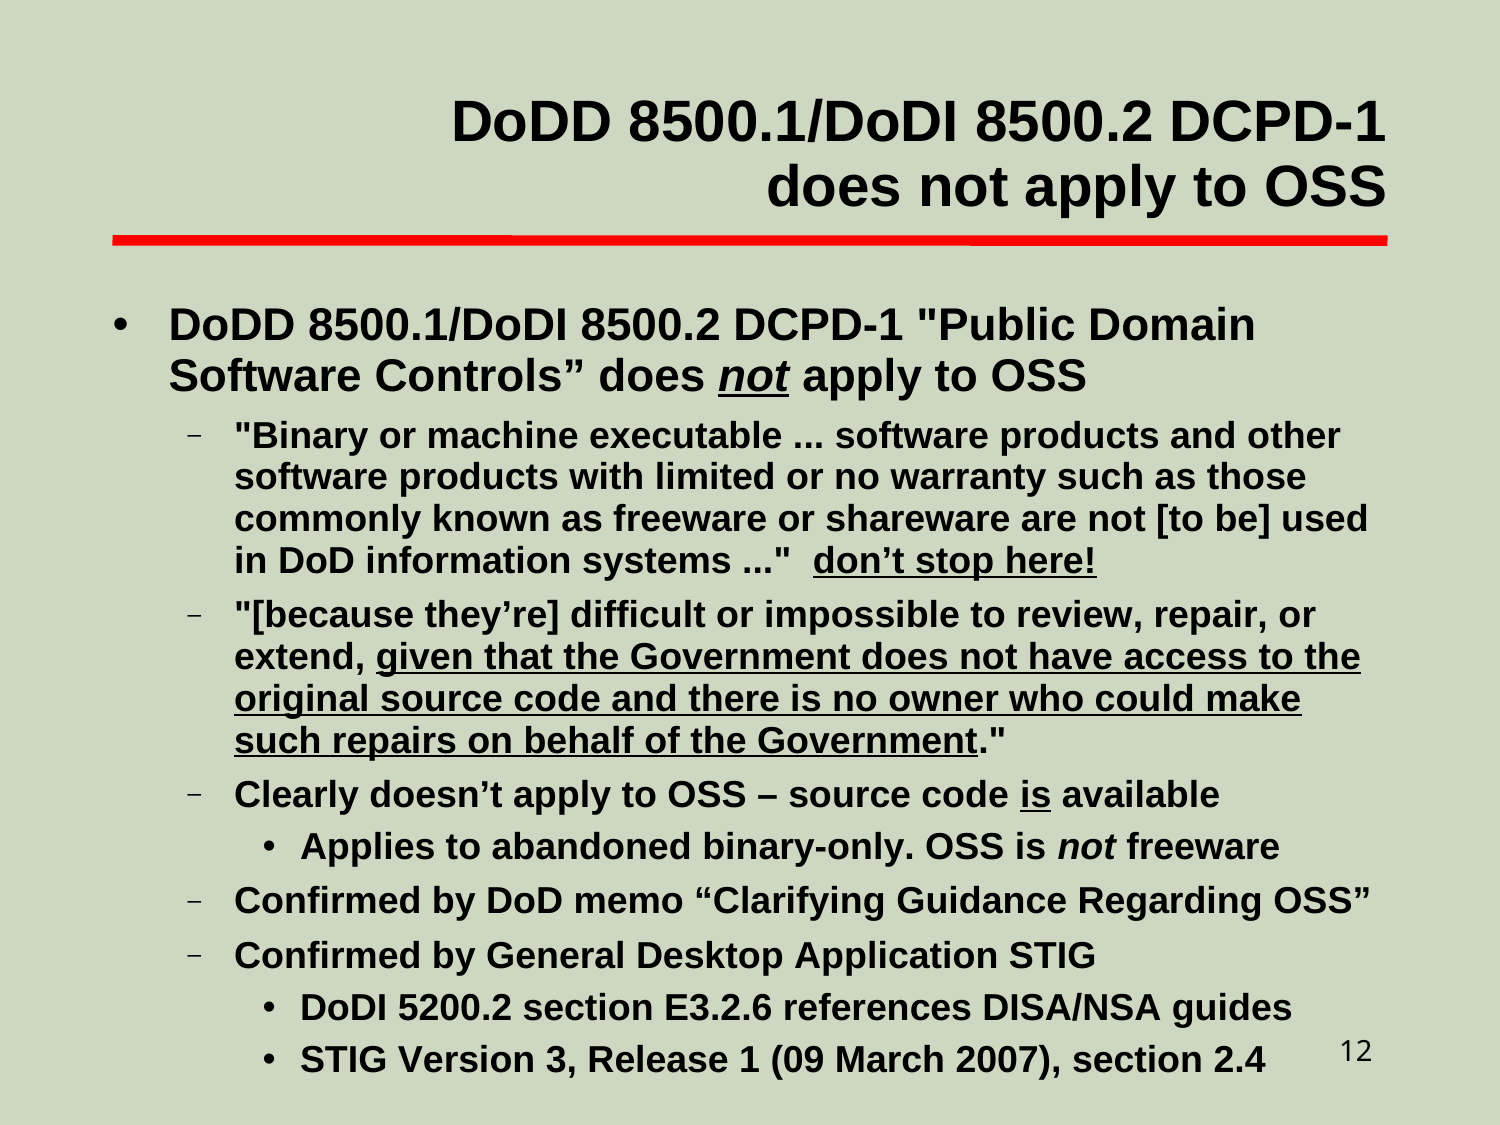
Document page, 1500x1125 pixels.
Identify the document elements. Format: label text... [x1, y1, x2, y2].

title DoDD 8500.1/DoDI 8500.2 DCPD-1 does not apply to OSS [337, 89, 1388, 220]
list DoDD 8500.1/DoDI 8500.2 DCPD-1 "Public Domain Software Controls” does not apply to OSS "Binary or machine executable ... software products and other software products with limited or no warranty such as those commonly known as freeware or shareware are not [to be] used in DoD information systems ..." don’t stop here! "[because they’re] difficult or impossible to review, repair, or extend, given that the Government does not have access to the original source code and there is no owner who could make such repairs on behalf of the Government." Clearly doesn’t apply to OSS – source code is available Applies to abandoned binary-only. OSS is not freeware Confirmed by DoD memo “Clarifying Guidance Regarding OSS” Confirmed by General Desktop Application STIG DoDI 5200.2 section E3.2.6 references DISA/NSA guides STIG Version 3, Release 1 (09 March 2007), section 2.4 [112, 299, 1388, 1084]
